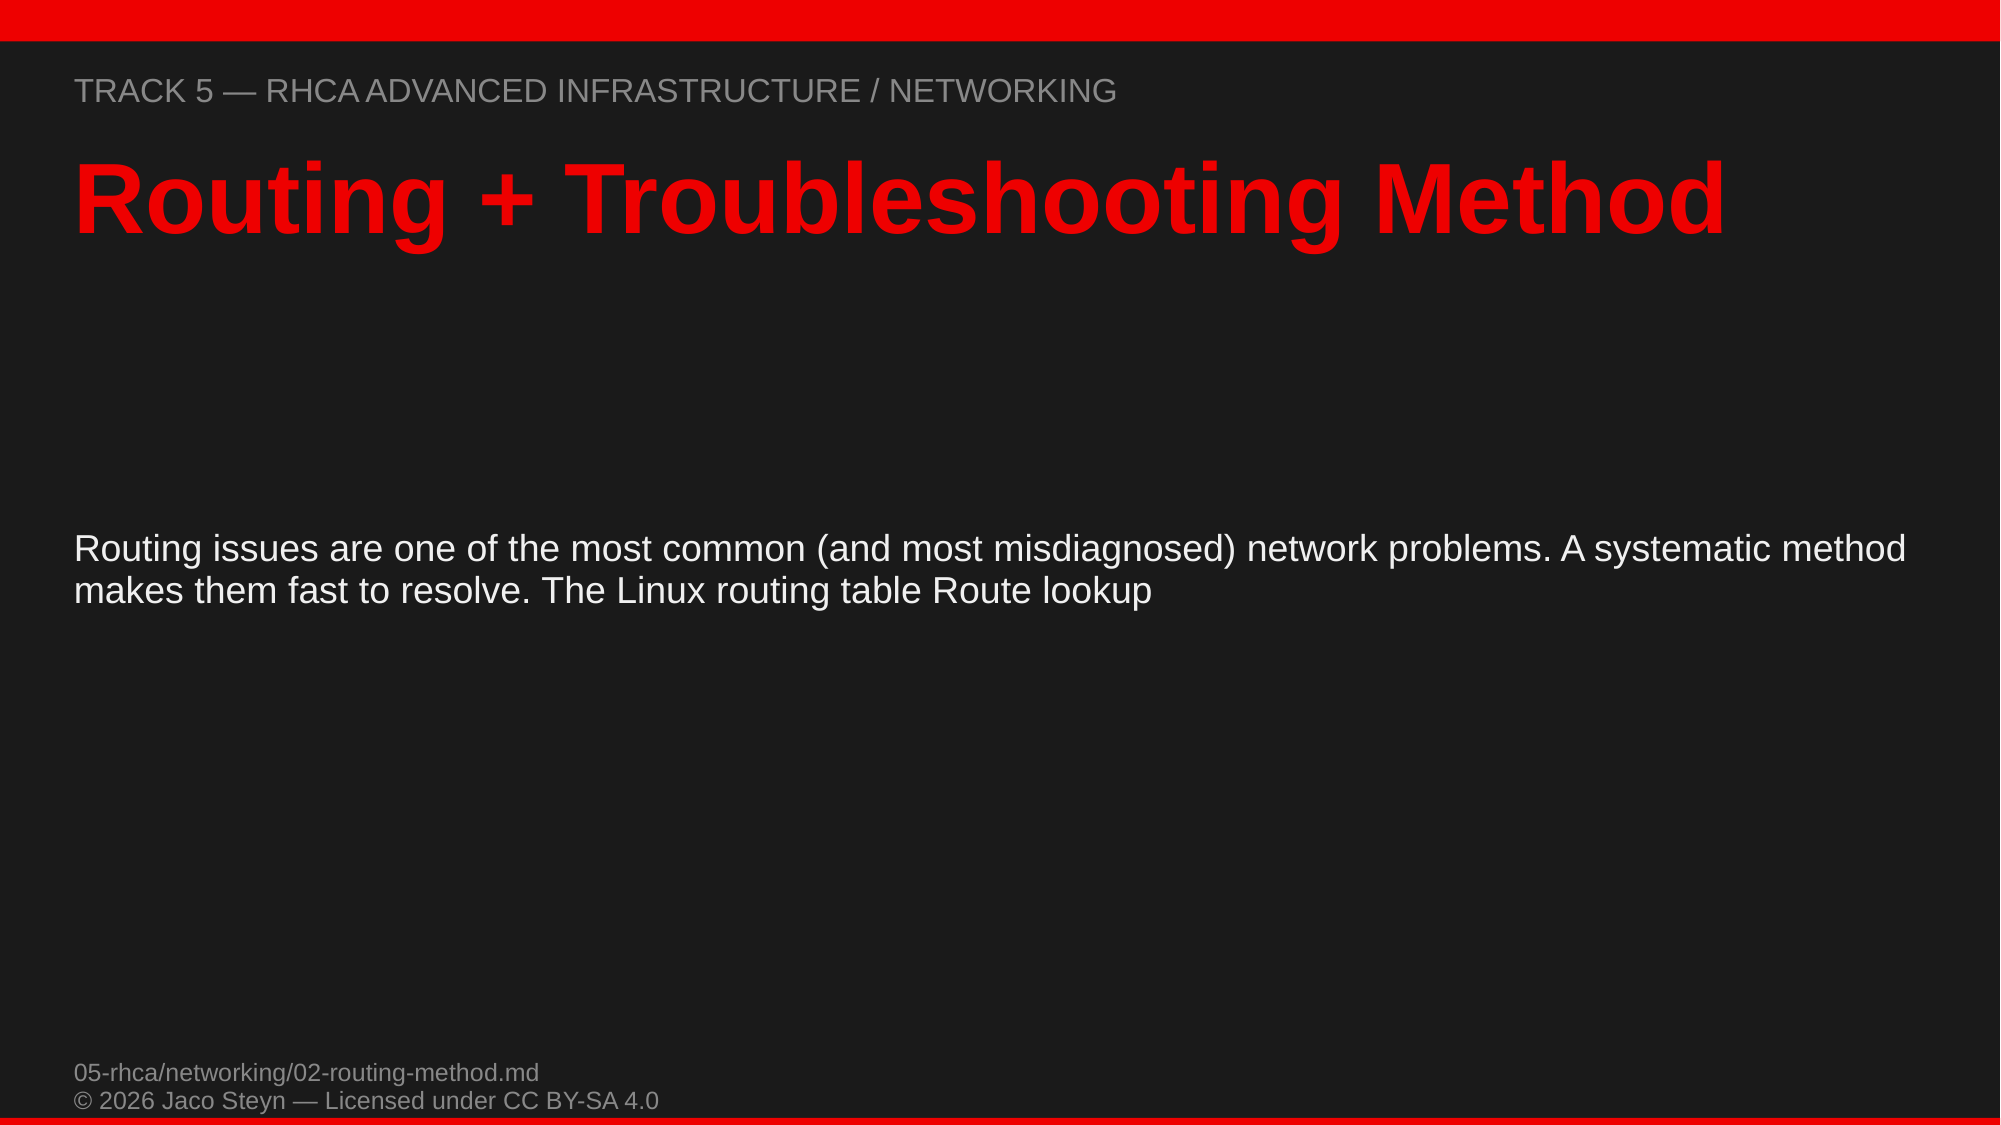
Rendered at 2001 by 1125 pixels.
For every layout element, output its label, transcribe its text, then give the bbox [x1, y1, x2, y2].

text_box Routing + Troubleshooting Method [59, 135, 1942, 461]
text_box 05-rhca/networking/02-routing-method.md © 2026 Jaco Steyn — Licensed under CC BY-SA 4.0 [59, 1051, 1942, 1111]
text_box [0, 0, 2001, 42]
text_box [0, 1117, 2001, 1125]
text_box Routing issues are one of the most common (and most misdiagnosed) network problems. A systematic method makes them fast to resolve. The Linux routing table Route lookup [59, 519, 1942, 727]
text_box TRACK 5 — RHCA ADVANCED INFRASTRUCTURE / NETWORKING [59, 64, 1942, 119]
